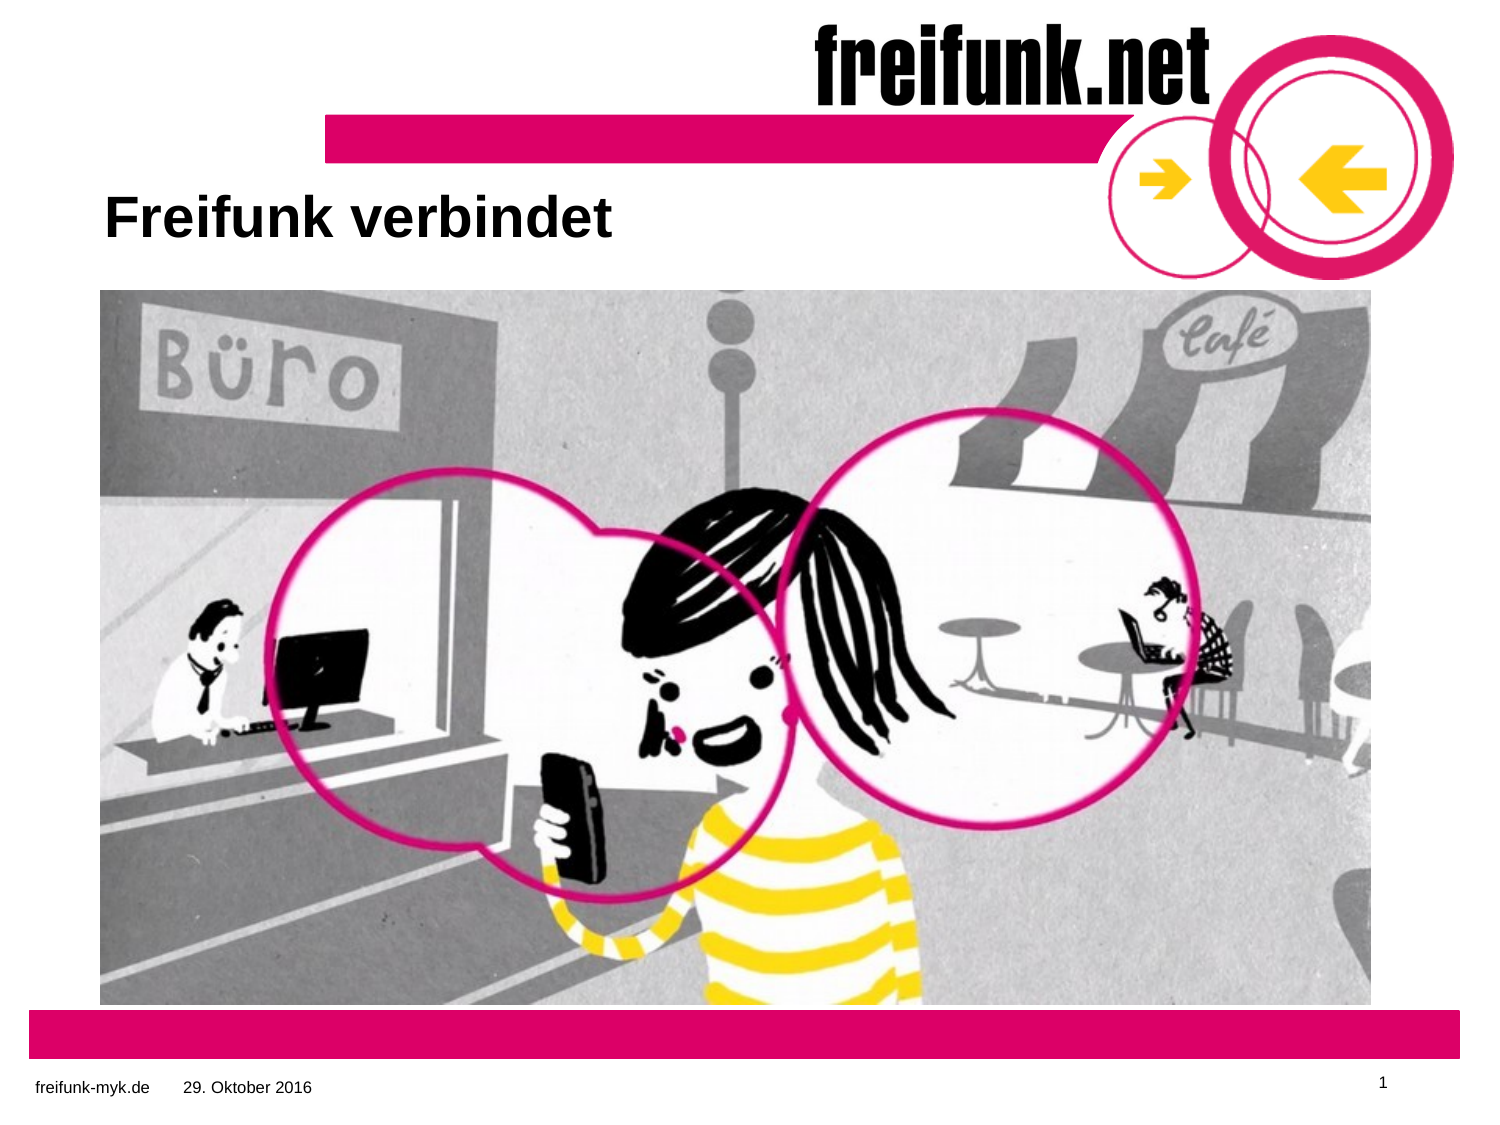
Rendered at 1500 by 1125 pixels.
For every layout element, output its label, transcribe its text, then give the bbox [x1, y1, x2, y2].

title Freifunk verbindet [104, 153, 1087, 274]
picture [100, 290, 1371, 1005]
picture [816, 24, 1454, 280]
